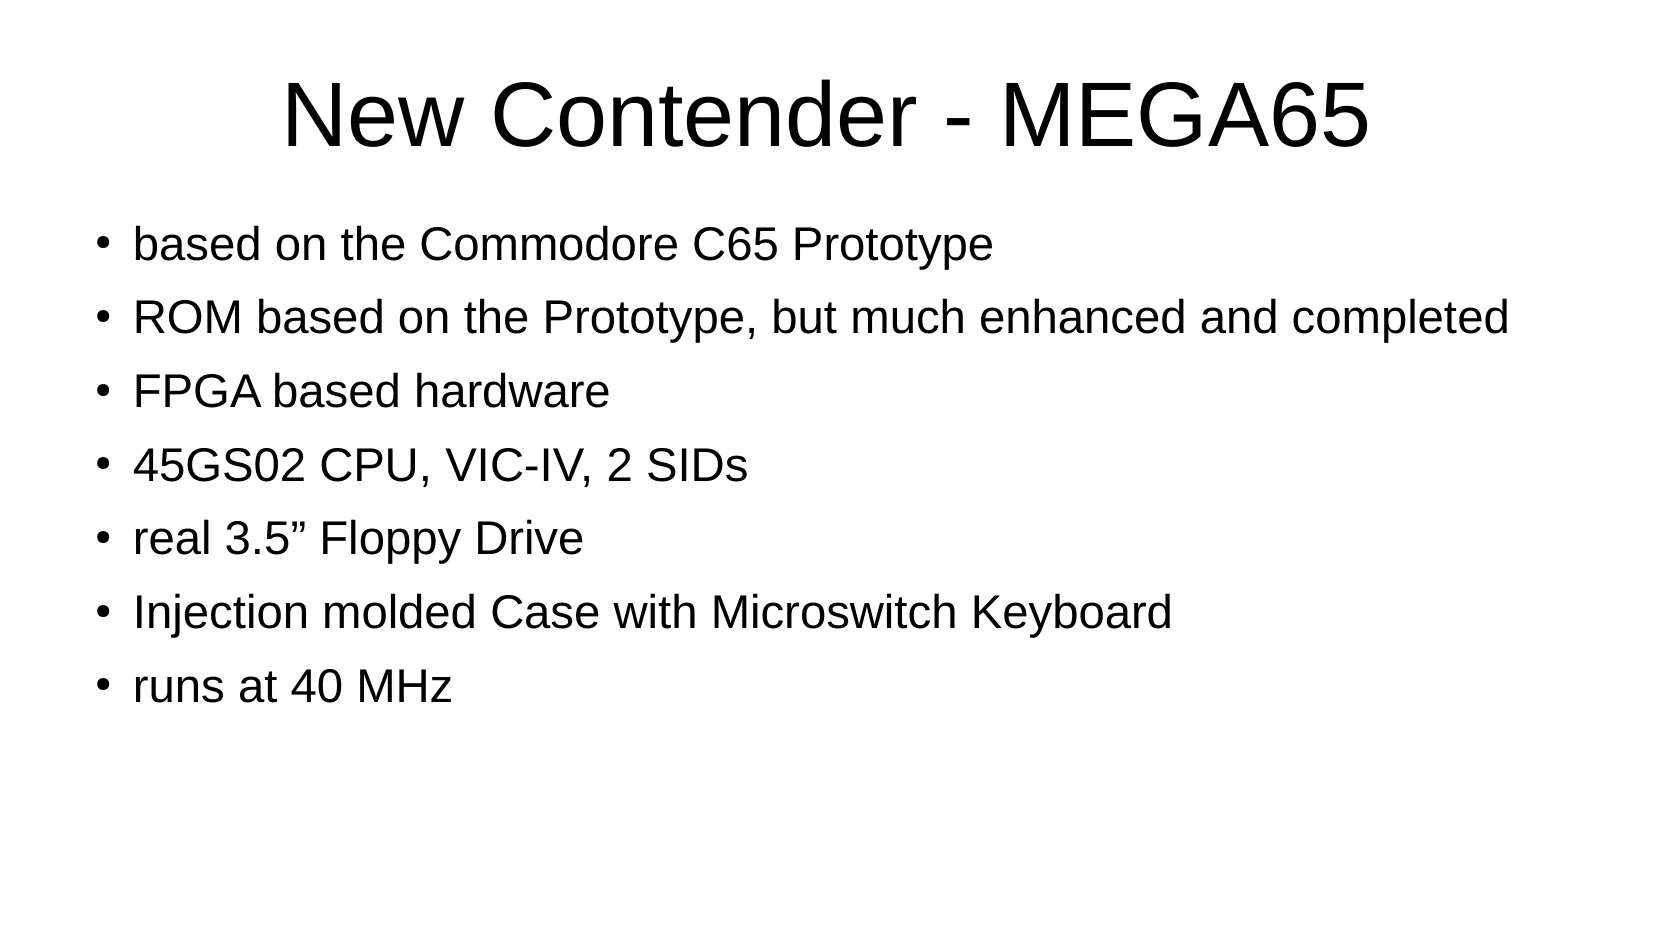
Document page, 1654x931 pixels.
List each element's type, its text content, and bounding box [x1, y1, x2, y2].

title New Contender - MEGA65 [82, 37, 1571, 193]
list based on the Commodore C65 Prototype ROM based on the Prototype, but much enhanced and completed FPGA based hardware 45GS02 CPU, VIC-IV, 2 SIDs real 3.5” Floppy Drive Injection molded Case with Microswitch Keyboard runs at 40 MHz [82, 217, 1571, 757]
